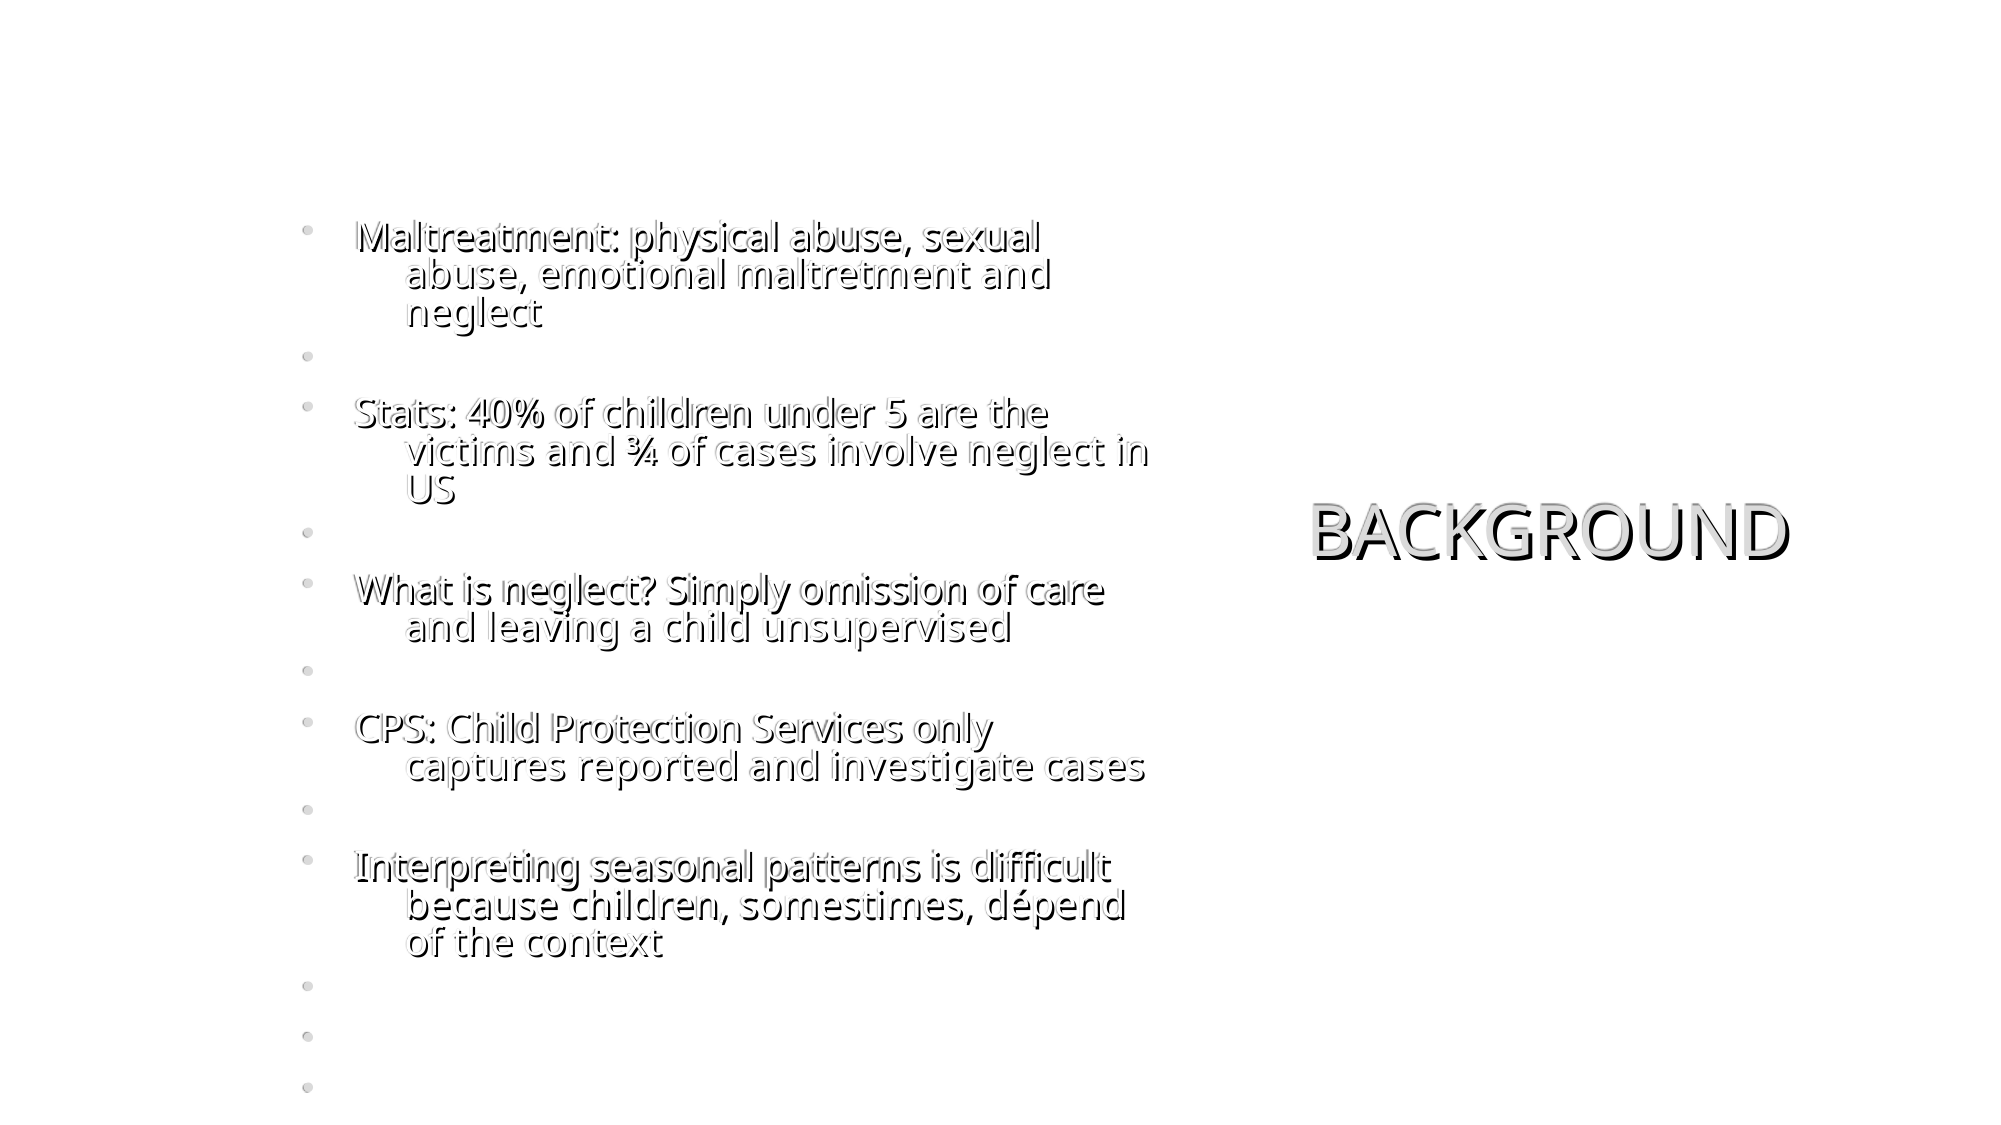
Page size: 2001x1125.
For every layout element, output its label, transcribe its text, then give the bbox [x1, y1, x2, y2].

list Maltreatment: physical abuse, sexual abuse, emotional maltretment and neglect Stats: 40% of children under 5 are the victims and ¾ of cases involve neglect in US What is neglect? Simply omission of care and leaving a child unsupervised CPS: Child Protection Services only captures reported and investigate cases Interpreting seasonal patterns is difficult because children, somestimes, dépend of the context [276, 212, 1172, 1057]
title BACKGROUND [1291, 105, 1883, 950]
